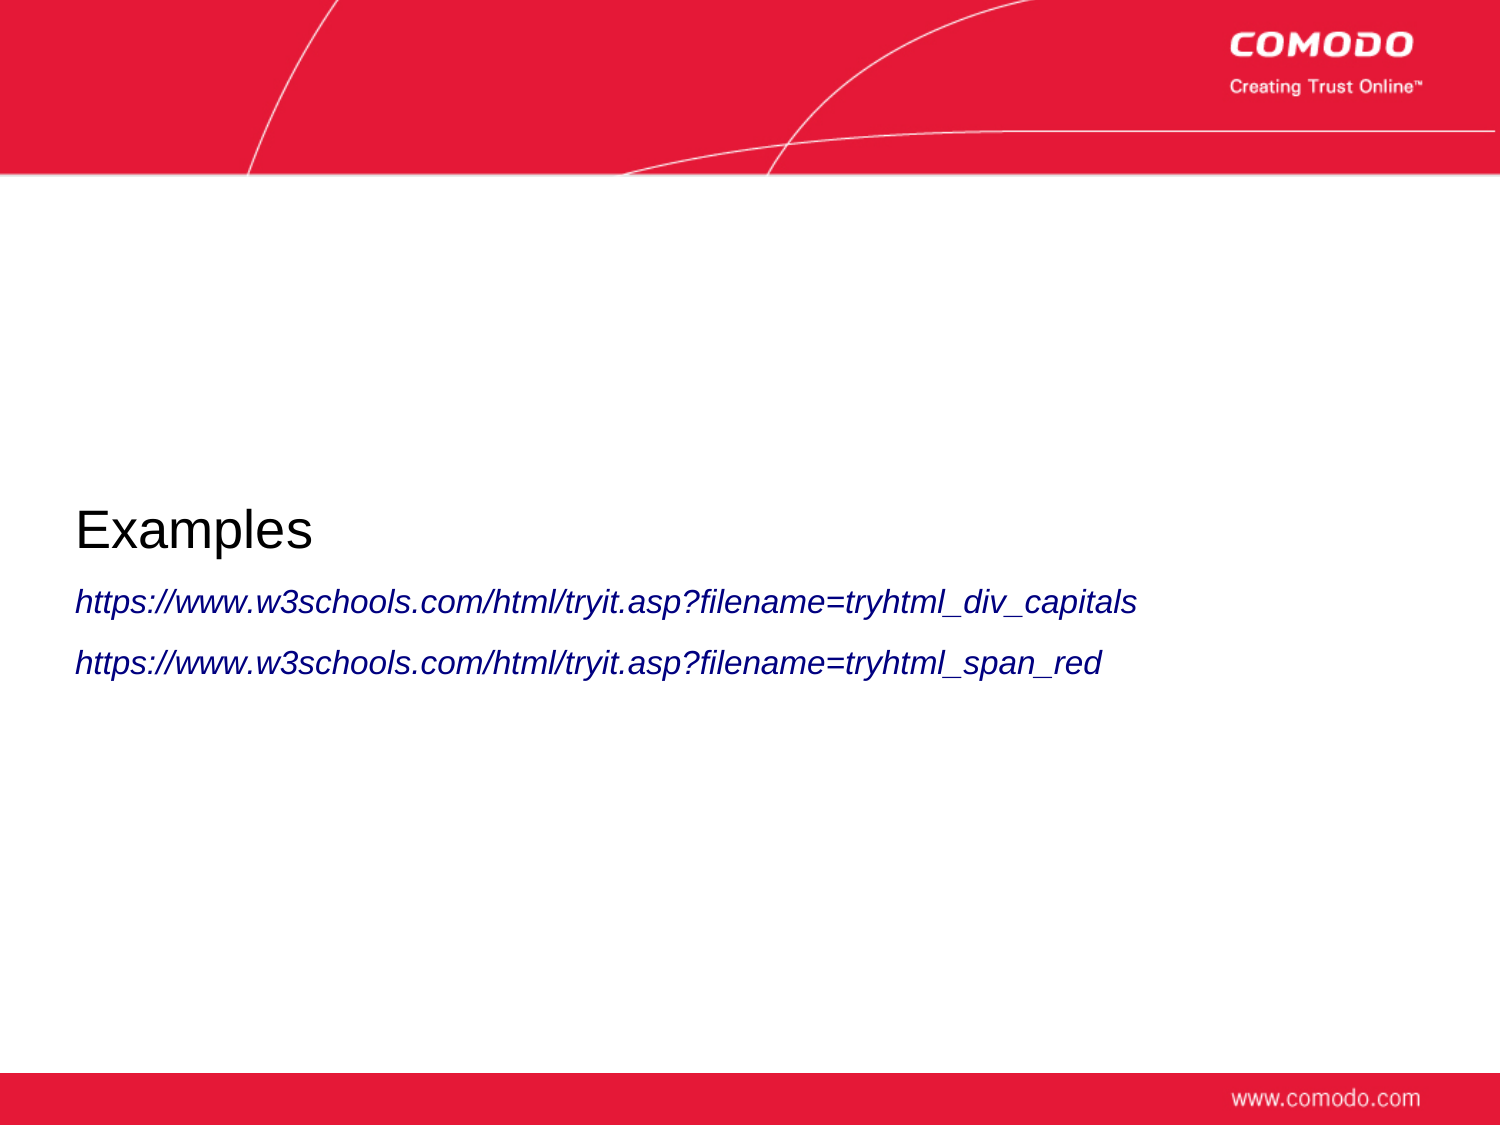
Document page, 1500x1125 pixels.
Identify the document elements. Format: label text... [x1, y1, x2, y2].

picture [0, 1073, 1500, 1125]
list Examples https://www.w3schools.com/html/tryit.asp?filename=tryhtml_div_capitals https://www.w3schools.com/html/tryit.asp?filename=tryhtml_span_red [75, 496, 1423, 1004]
picture [0, 0, 1500, 176]
